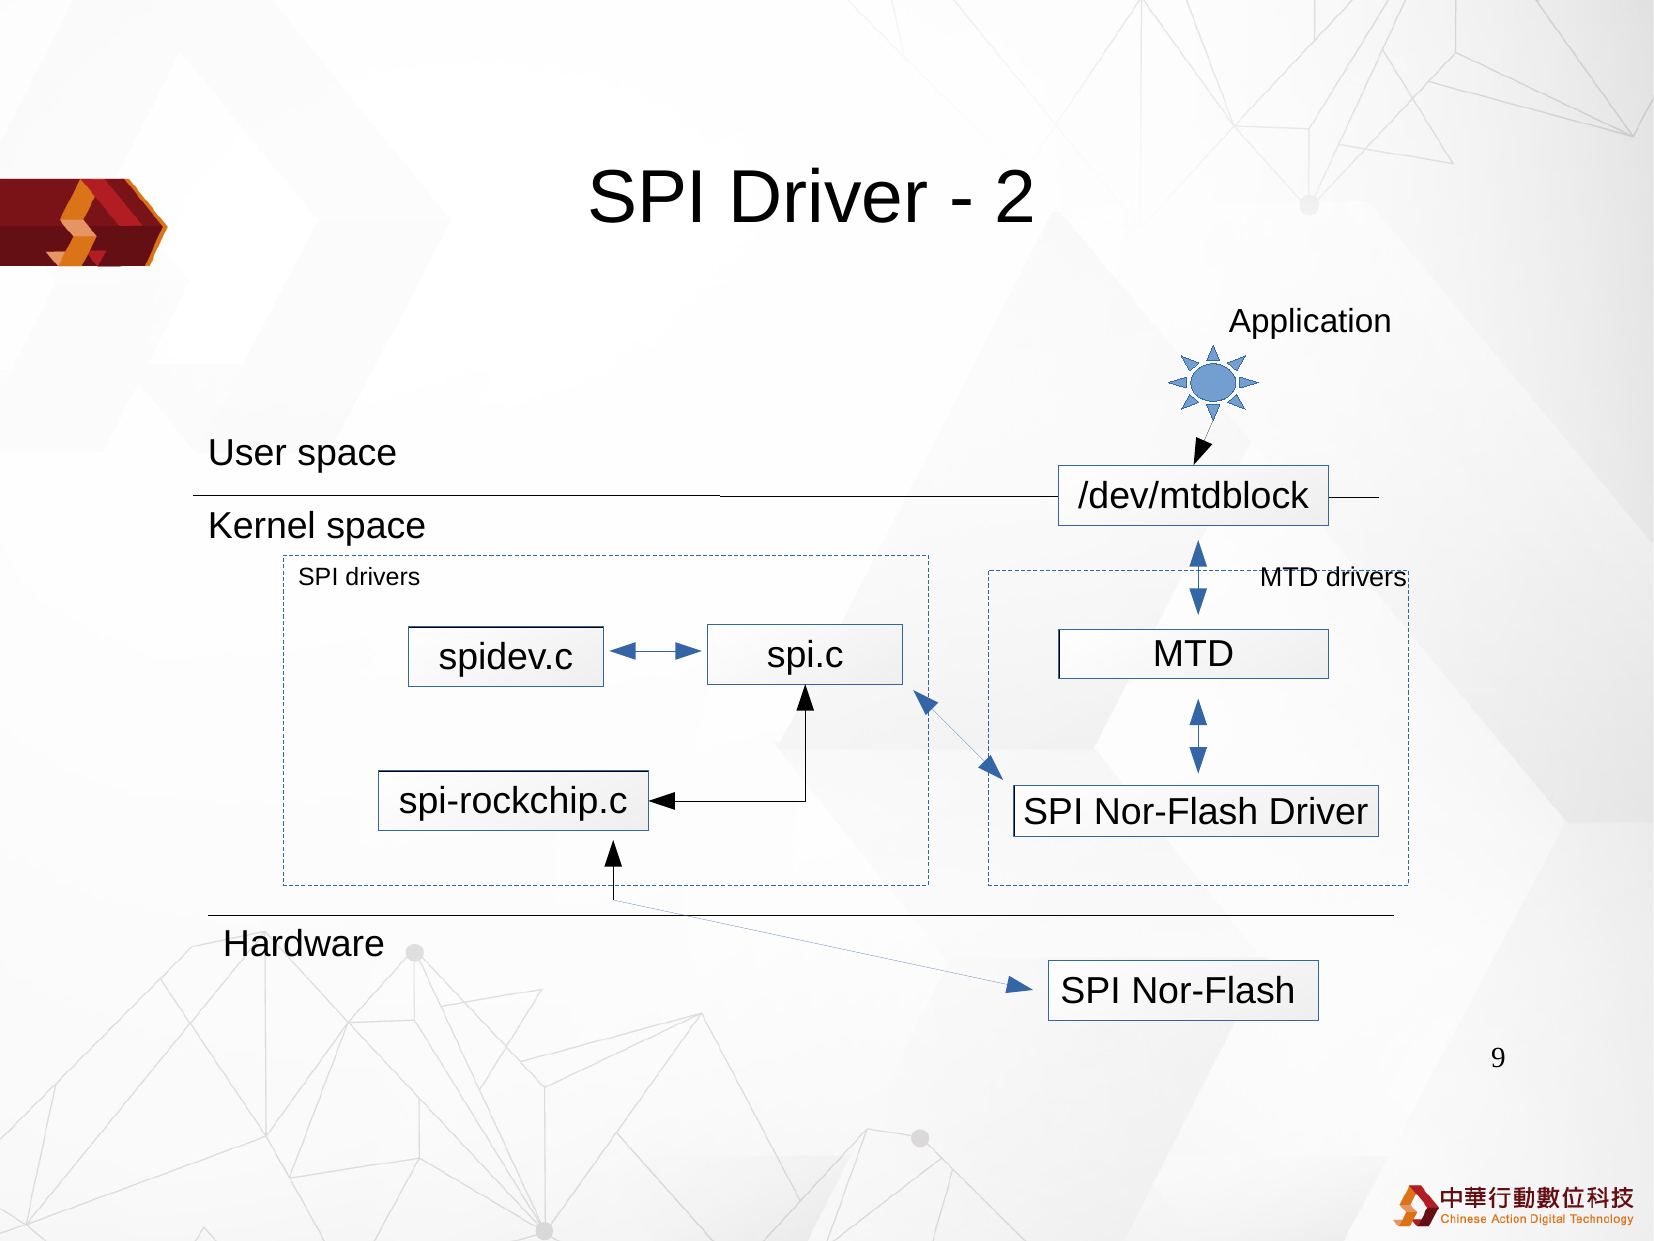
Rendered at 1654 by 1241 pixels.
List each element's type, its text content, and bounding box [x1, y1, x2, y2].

text_box Application [1196, 295, 1426, 361]
text_box SPI drivers [283, 555, 451, 601]
text_box Kernel space [193, 497, 464, 571]
text_box [1227, 361, 1243, 371]
text_box [1227, 394, 1246, 410]
text_box [1181, 394, 1199, 410]
text_box spi.c [707, 624, 903, 685]
title SPI Driver - 2 [118, 112, 1506, 281]
text_box SPI Nor-Flash Driver [1013, 785, 1379, 837]
text_box spi-rockchip.c [378, 770, 649, 831]
text_box [1190, 363, 1236, 402]
text_box spidev.c [408, 626, 604, 687]
text_box [1239, 377, 1259, 388]
text_box User space [193, 424, 419, 497]
text_box [1181, 355, 1199, 371]
text_box MTD [1058, 629, 1329, 679]
picture [0, 0, 1654, 1241]
text_box SPI Nor-Flash [1048, 960, 1319, 1021]
text_box [1206, 404, 1220, 420]
text_box /dev/mtdblock [1058, 465, 1329, 526]
text_box MTD drivers [1245, 554, 1442, 601]
text_box Hardware [208, 915, 404, 976]
text_box [1168, 377, 1187, 388]
